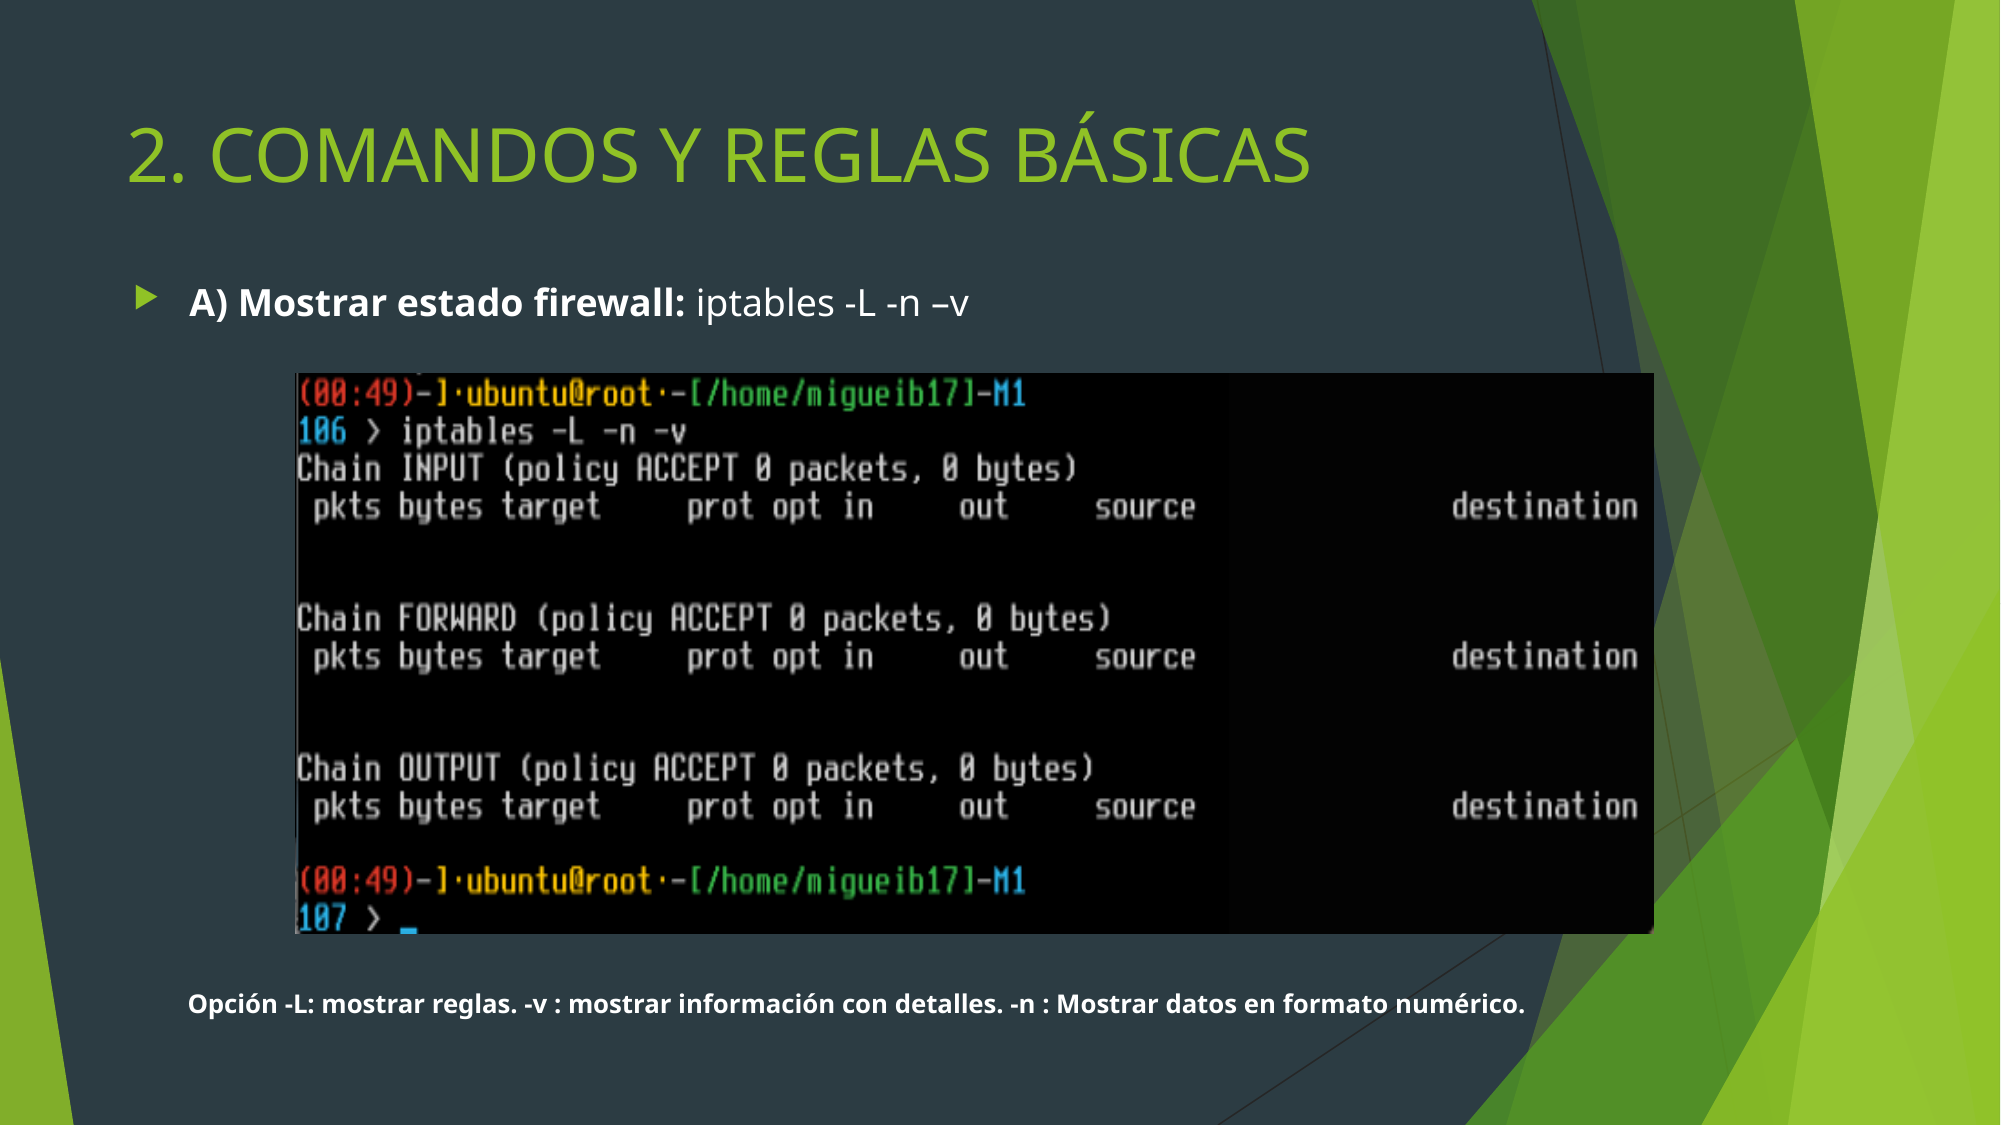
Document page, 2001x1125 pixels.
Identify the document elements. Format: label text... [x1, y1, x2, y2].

list A) Mostrar estado firewall: iptables -L -n –v [118, 271, 1529, 343]
picture [295, 373, 1654, 934]
list Opción -L: mostrar reglas. -v : mostrar información con detalles. -n : Mostrar datos en formato numérico. [172, 980, 1583, 1052]
title 2. COMANDOS Y REGLAS BÁSICAS [111, 99, 1522, 317]
